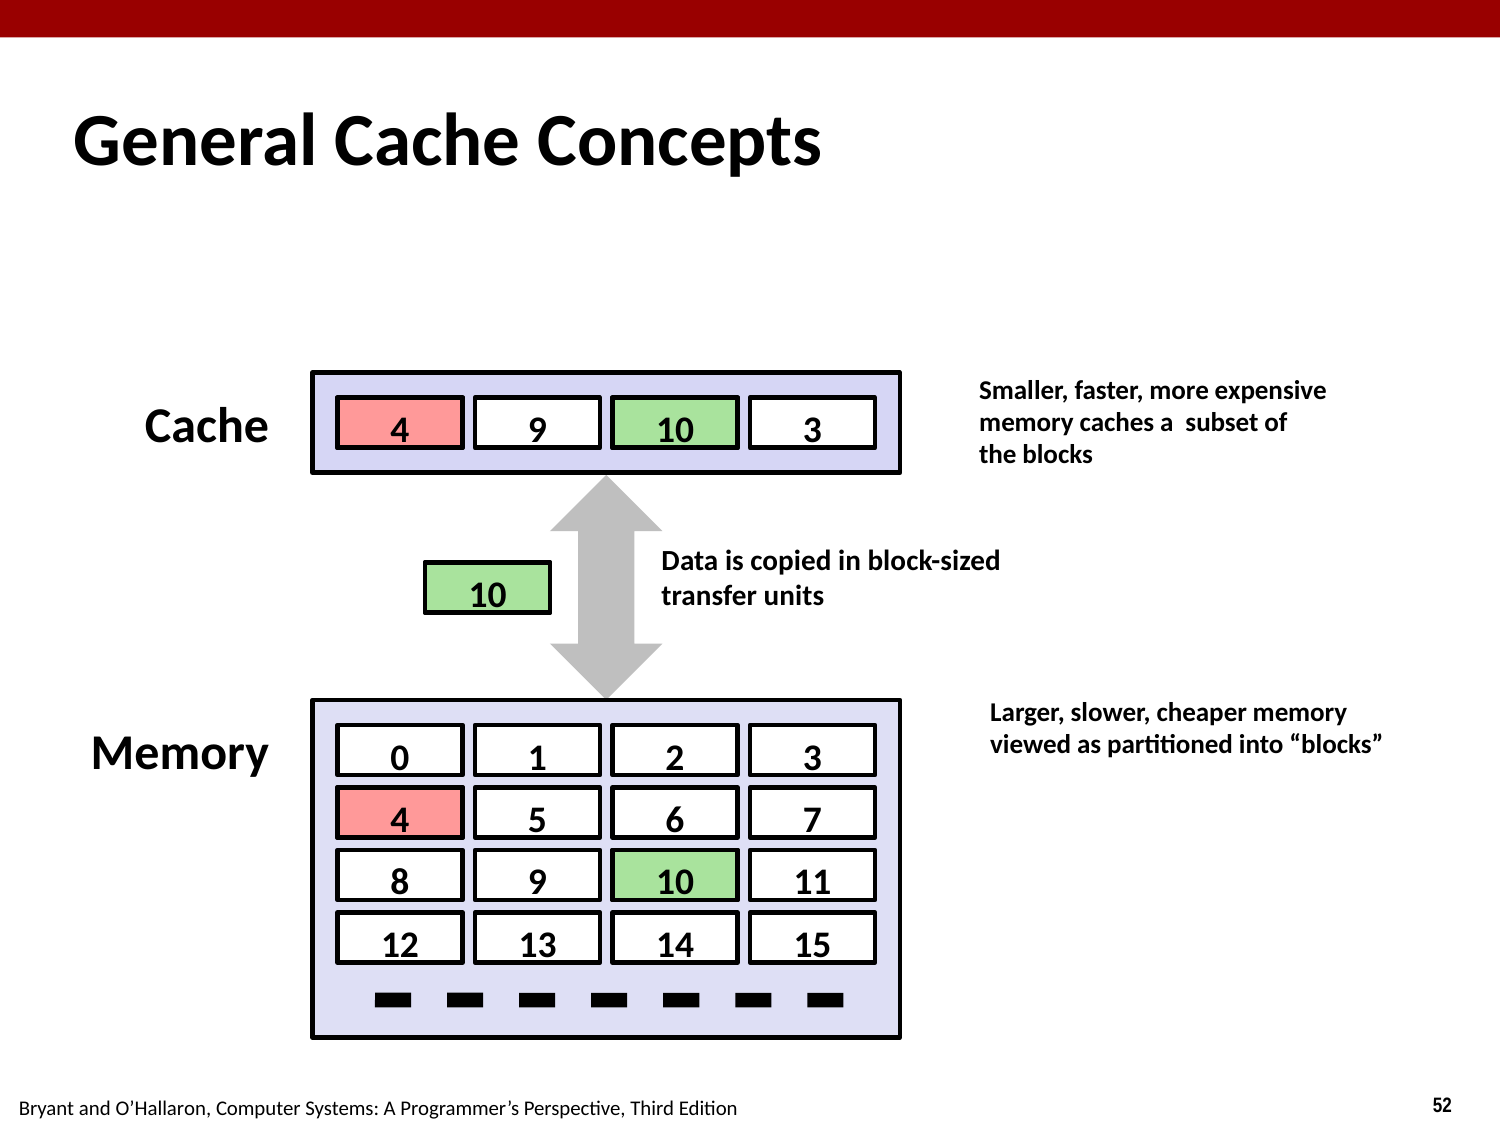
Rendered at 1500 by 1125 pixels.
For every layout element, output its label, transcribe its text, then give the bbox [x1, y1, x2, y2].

text_box 15 [750, 912, 875, 963]
text_box 5 [474, 787, 600, 838]
text_box Smaller, faster, more expensive memory caches a subset of the blocks [964, 366, 1342, 478]
text_box 10 [612, 849, 738, 900]
text_box Memory [75, 712, 285, 788]
text_box 3 [750, 397, 875, 448]
text_box Data is copied in block-sized transfer units [646, 535, 1113, 620]
text_box 7 [750, 787, 875, 838]
text_box 14 [612, 912, 738, 963]
text_box 0 [337, 725, 463, 775]
text_box 2 [612, 725, 738, 775]
text_box 4 [337, 397, 463, 448]
text_box 10 [612, 397, 738, 448]
text_box 9 [474, 397, 600, 448]
text_box 10 [425, 562, 550, 613]
text_box 4 [337, 787, 463, 838]
text_box 1 [474, 725, 600, 775]
text_box 3 [750, 725, 875, 775]
title General Cache Concepts [58, 72, 1304, 198]
text_box [312, 474, 900, 1038]
text_box [312, 372, 900, 473]
text_box 12 [337, 912, 463, 963]
text_box Larger, slower, cheaper memory viewed as partitioned into “blocks” [975, 687, 1399, 768]
text_box 6 [612, 787, 738, 838]
text_box Cache [130, 385, 285, 461]
text_box 11 [750, 849, 875, 900]
text_box 9 [474, 849, 600, 900]
text_box 8 [337, 849, 463, 900]
text_box 13 [474, 912, 600, 963]
